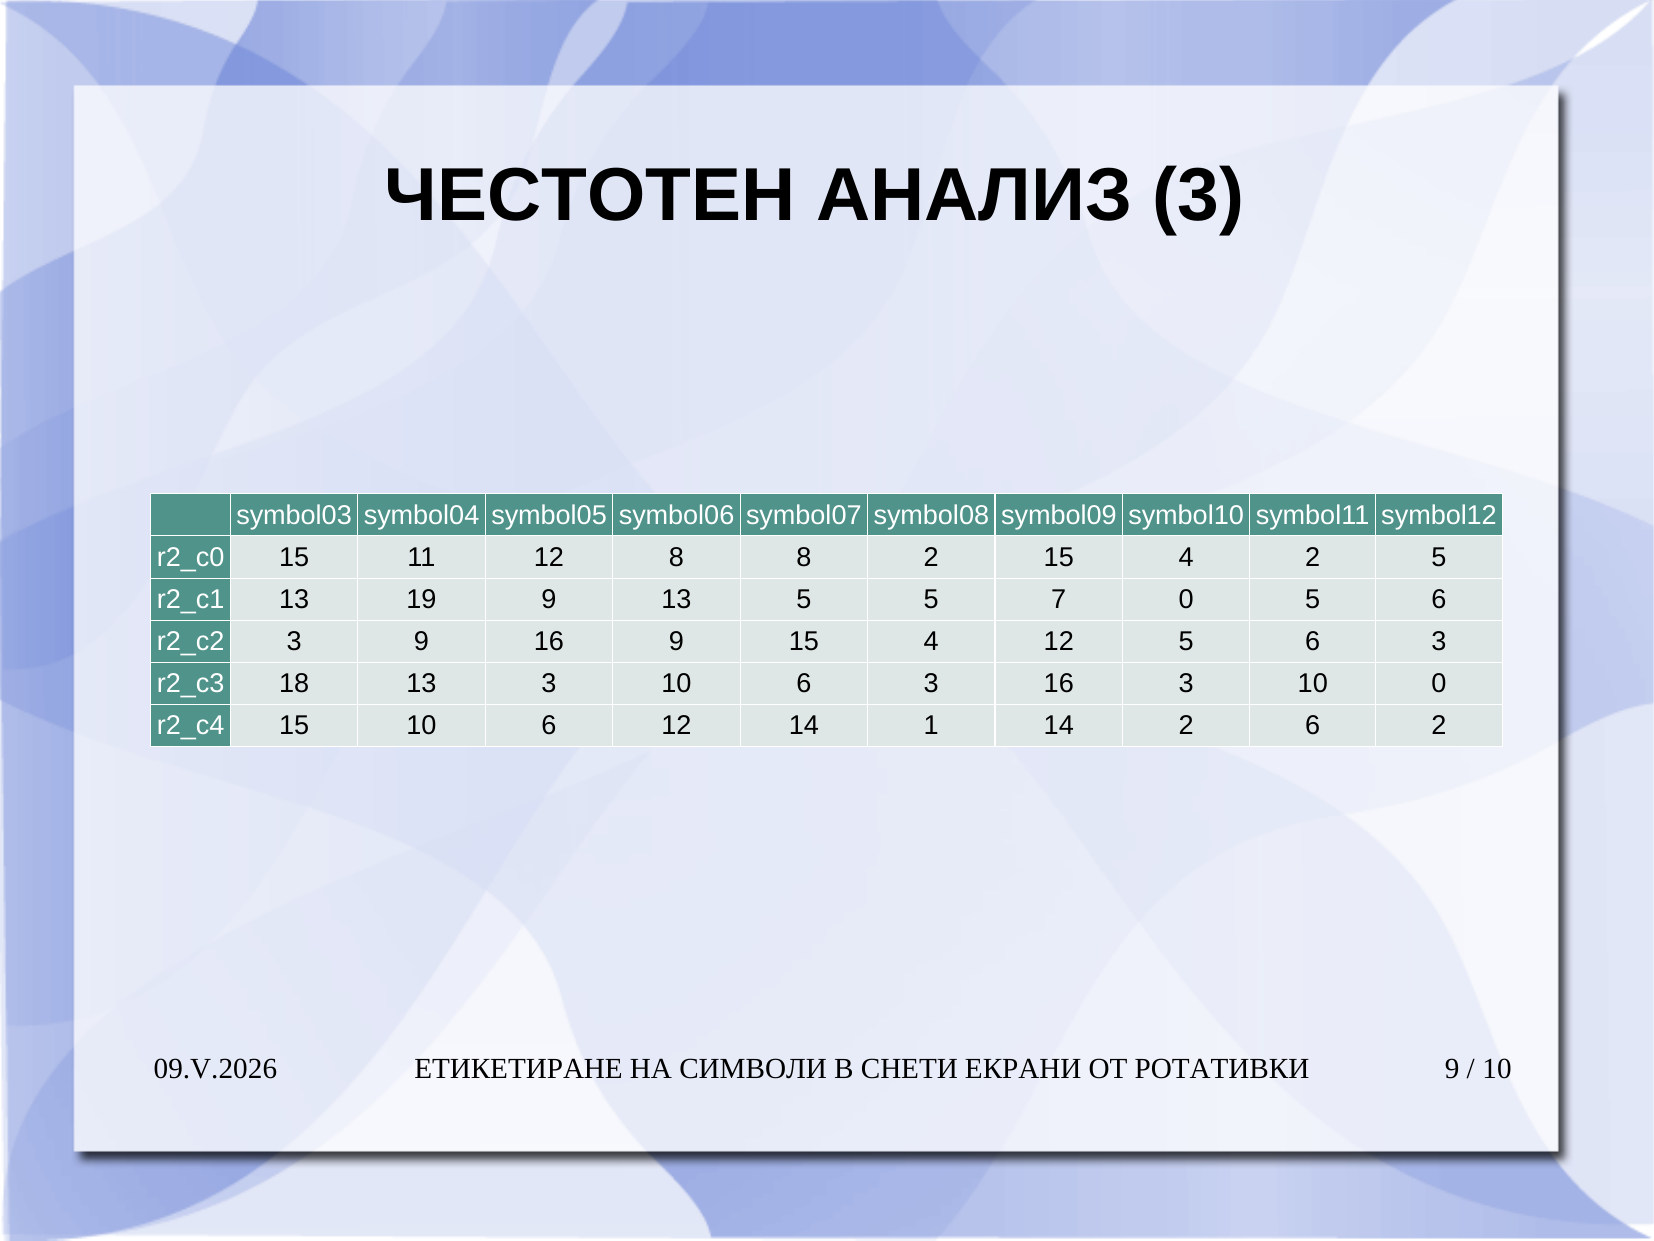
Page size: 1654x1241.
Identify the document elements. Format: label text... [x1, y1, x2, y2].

table_cell 1 [868, 705, 994, 746]
table_cell 14 [996, 705, 1122, 746]
table_cell 6 [741, 663, 867, 704]
table_cell 10 [1250, 663, 1375, 704]
table_cell 10 [358, 705, 485, 746]
table_cell 5 [868, 579, 994, 620]
table_cell 0 [1123, 579, 1249, 620]
table_cell 14 [741, 705, 867, 746]
table_header symbol06 [613, 494, 740, 535]
table_cell 6 [1250, 621, 1375, 662]
table_cell 13 [231, 579, 357, 620]
table_header symbol04 [358, 494, 485, 535]
table_cell 15 [231, 536, 357, 578]
table_header symbol09 [996, 494, 1122, 535]
title Честотен анализ (3) [88, 90, 1542, 298]
table_cell 3 [1376, 621, 1502, 662]
table_cell 3 [868, 663, 994, 704]
table_cell r2_c0 [151, 536, 230, 578]
table_cell 8 [613, 536, 740, 578]
table_header symbol03 [231, 494, 357, 535]
table_cell 13 [613, 579, 740, 620]
table_cell 16 [996, 663, 1122, 704]
table_cell 5 [1123, 621, 1249, 662]
table_cell 16 [486, 621, 612, 662]
table_cell 2 [1250, 536, 1375, 578]
table_cell 5 [741, 579, 867, 620]
table_cell 3 [486, 663, 612, 704]
table_cell 15 [231, 705, 357, 746]
table_cell r2_c2 [151, 621, 230, 662]
table_cell 9 [486, 579, 612, 620]
table_header symbol07 [741, 494, 867, 535]
table_cell r2_c1 [151, 579, 230, 620]
table_cell 15 [741, 621, 867, 662]
table_cell 2 [1376, 705, 1502, 746]
table_cell 13 [358, 663, 485, 704]
table_cell 7 [996, 579, 1122, 620]
table_header symbol12 [1376, 494, 1502, 535]
table_cell 19 [358, 579, 485, 620]
table_cell 18 [231, 663, 357, 704]
table_cell 11 [358, 536, 485, 578]
table_header symbol11 [1250, 494, 1375, 535]
picture [0, 0, 1654, 1241]
table_cell 2 [868, 536, 994, 578]
table_cell 5 [1376, 536, 1502, 578]
table_cell 12 [486, 536, 612, 578]
table_cell r2_c3 [151, 663, 230, 704]
table_cell 10 [613, 663, 740, 704]
table_header [151, 494, 230, 535]
table_cell 3 [1123, 663, 1249, 704]
table_cell 5 [1250, 579, 1375, 620]
table_cell 6 [486, 705, 612, 746]
table_header symbol08 [868, 494, 994, 535]
table_cell 8 [741, 536, 867, 578]
table_cell 3 [231, 621, 357, 662]
table_header symbol10 [1123, 494, 1249, 535]
table_cell 9 [613, 621, 740, 662]
table_cell 15 [996, 536, 1122, 578]
table_cell 4 [868, 621, 994, 662]
table_cell 12 [996, 621, 1122, 662]
table_cell 9 [358, 621, 485, 662]
table_cell 0 [1376, 663, 1502, 704]
table_header symbol05 [486, 494, 612, 535]
table_cell r2_c4 [151, 705, 230, 746]
table_cell 6 [1250, 705, 1375, 746]
table_cell 4 [1123, 536, 1249, 578]
table_cell 12 [613, 705, 740, 746]
table_cell 6 [1376, 579, 1502, 620]
table_cell 2 [1123, 705, 1249, 746]
